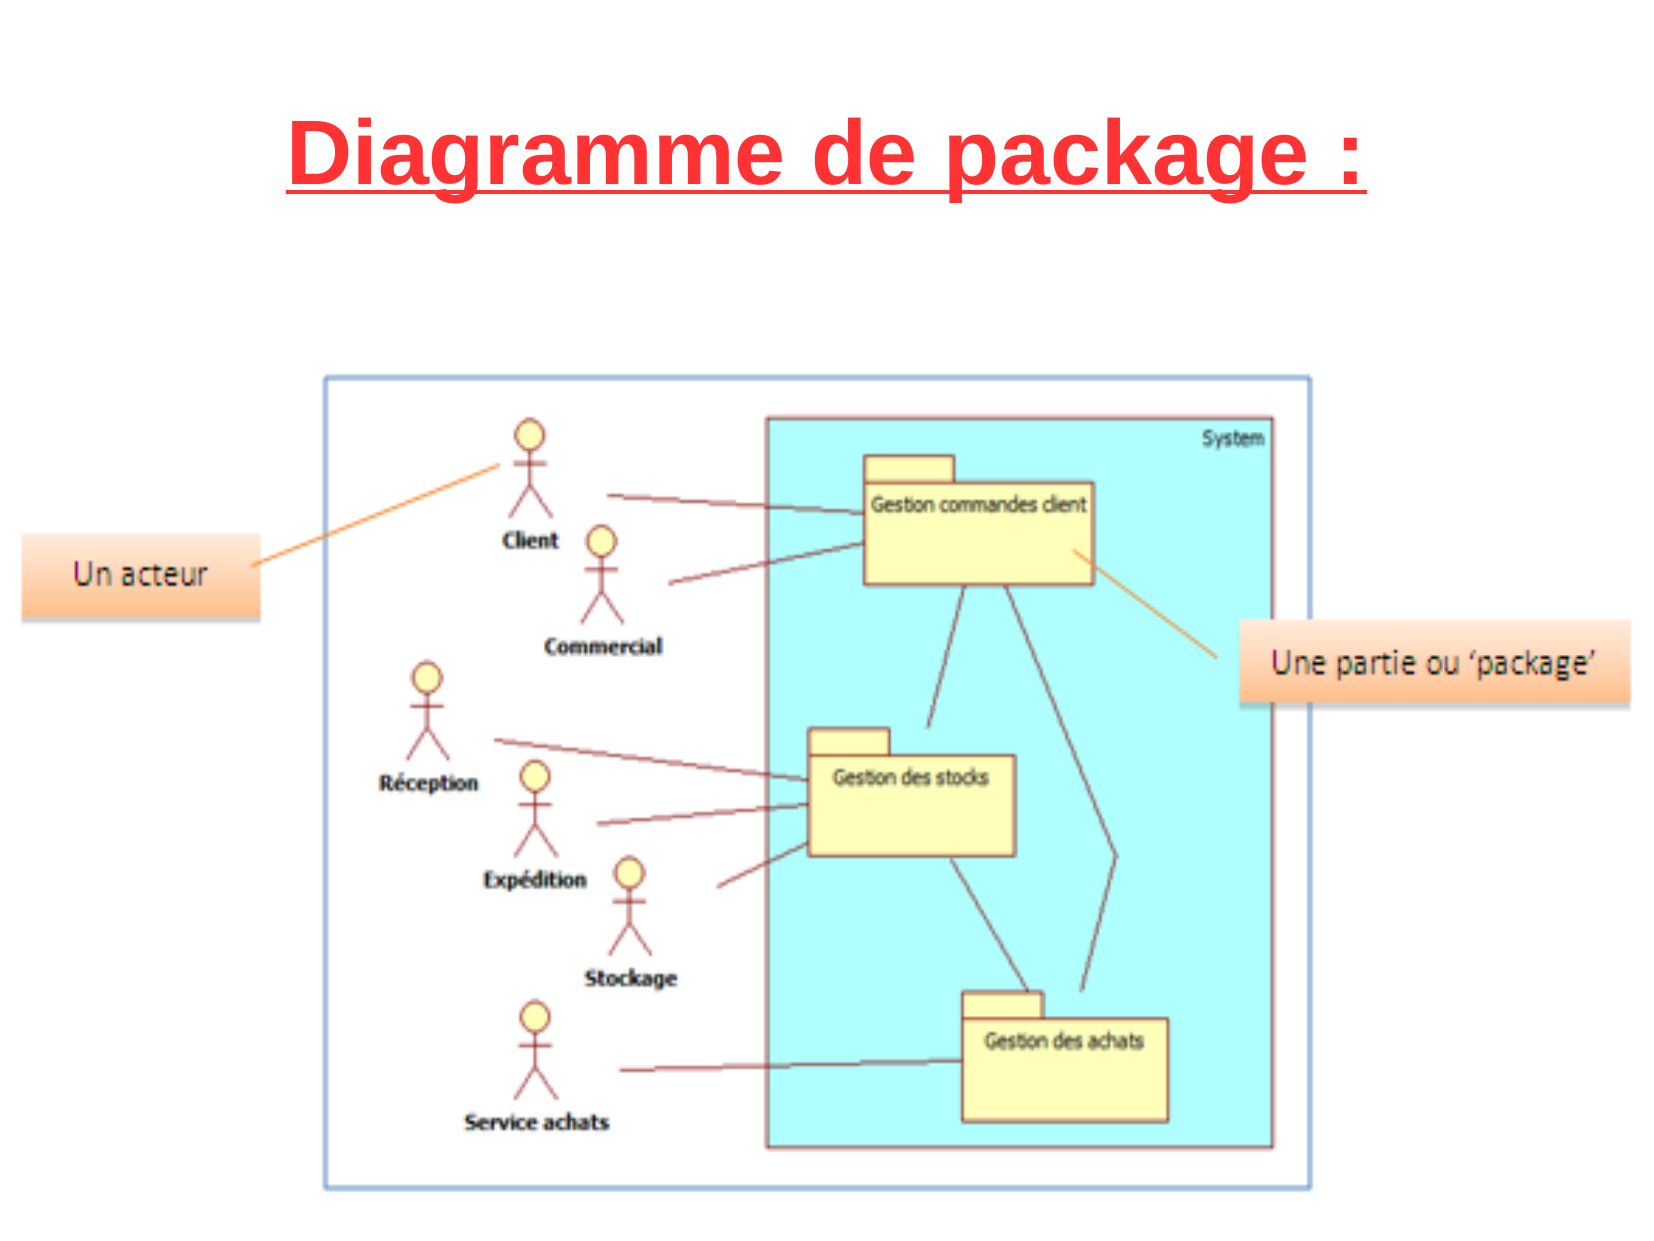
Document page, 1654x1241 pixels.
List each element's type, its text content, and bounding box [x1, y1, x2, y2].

picture [0, 342, 1654, 1229]
title Diagramme de package : [82, 49, 1571, 257]
